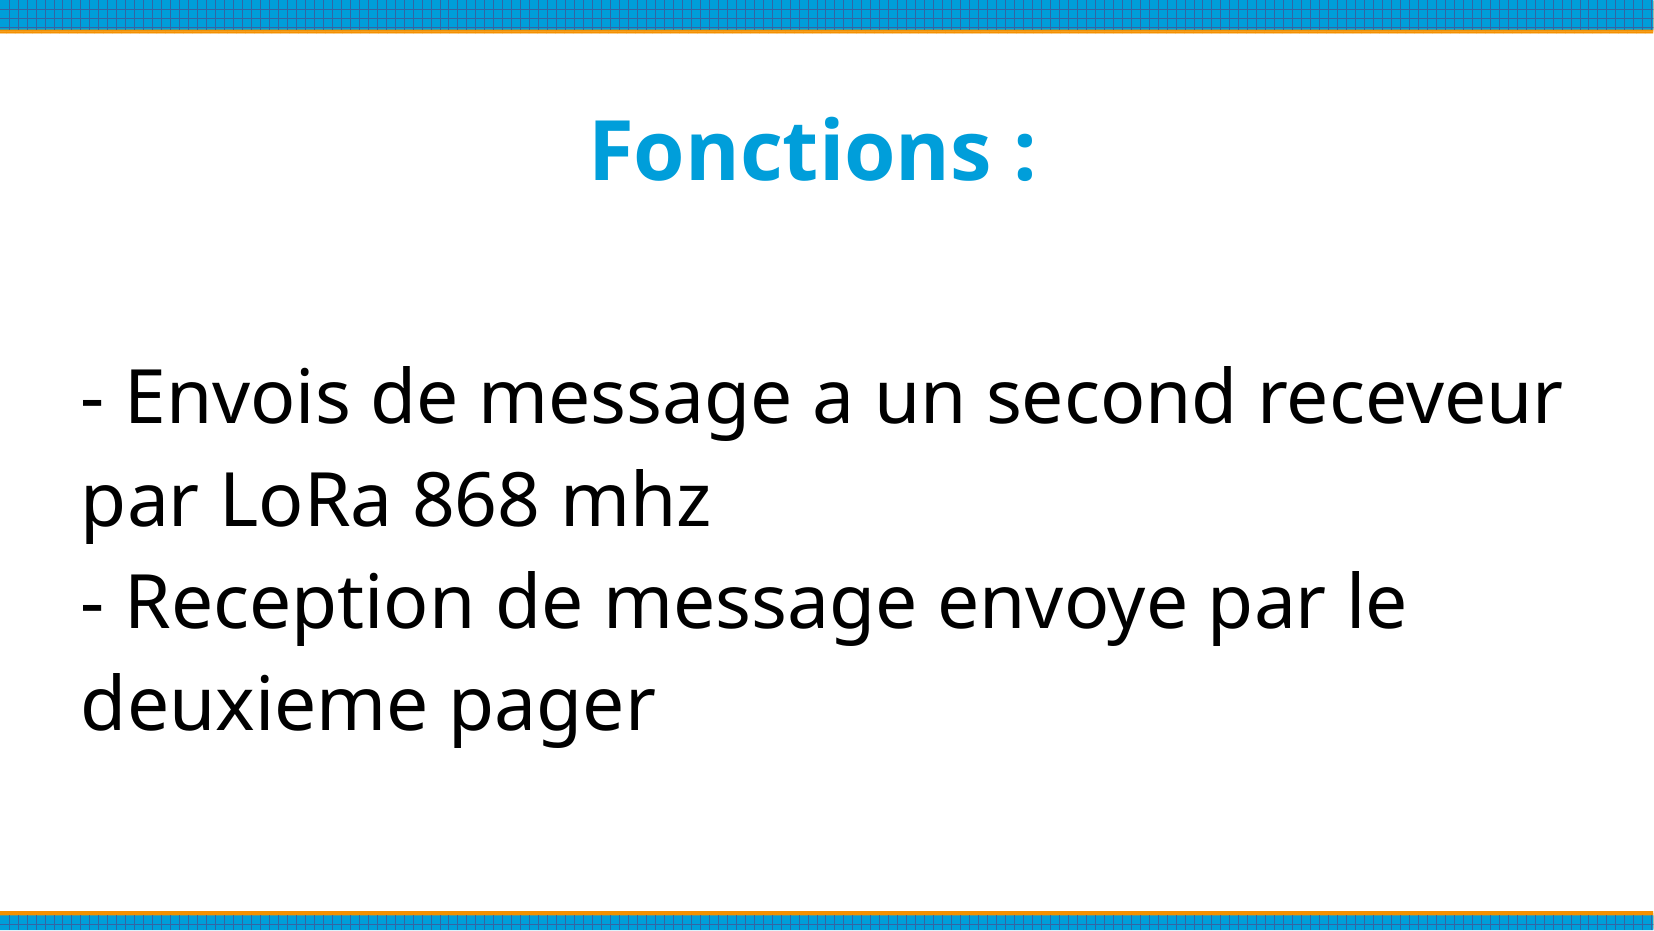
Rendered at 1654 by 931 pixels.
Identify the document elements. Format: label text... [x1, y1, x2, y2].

text_box - Envois de message a un second receveur par LoRa 868 mhz - Reception de message envoye par le deuxieme pager [75, 337, 1654, 759]
subtitle Fonctions : [75, 0, 1552, 337]
